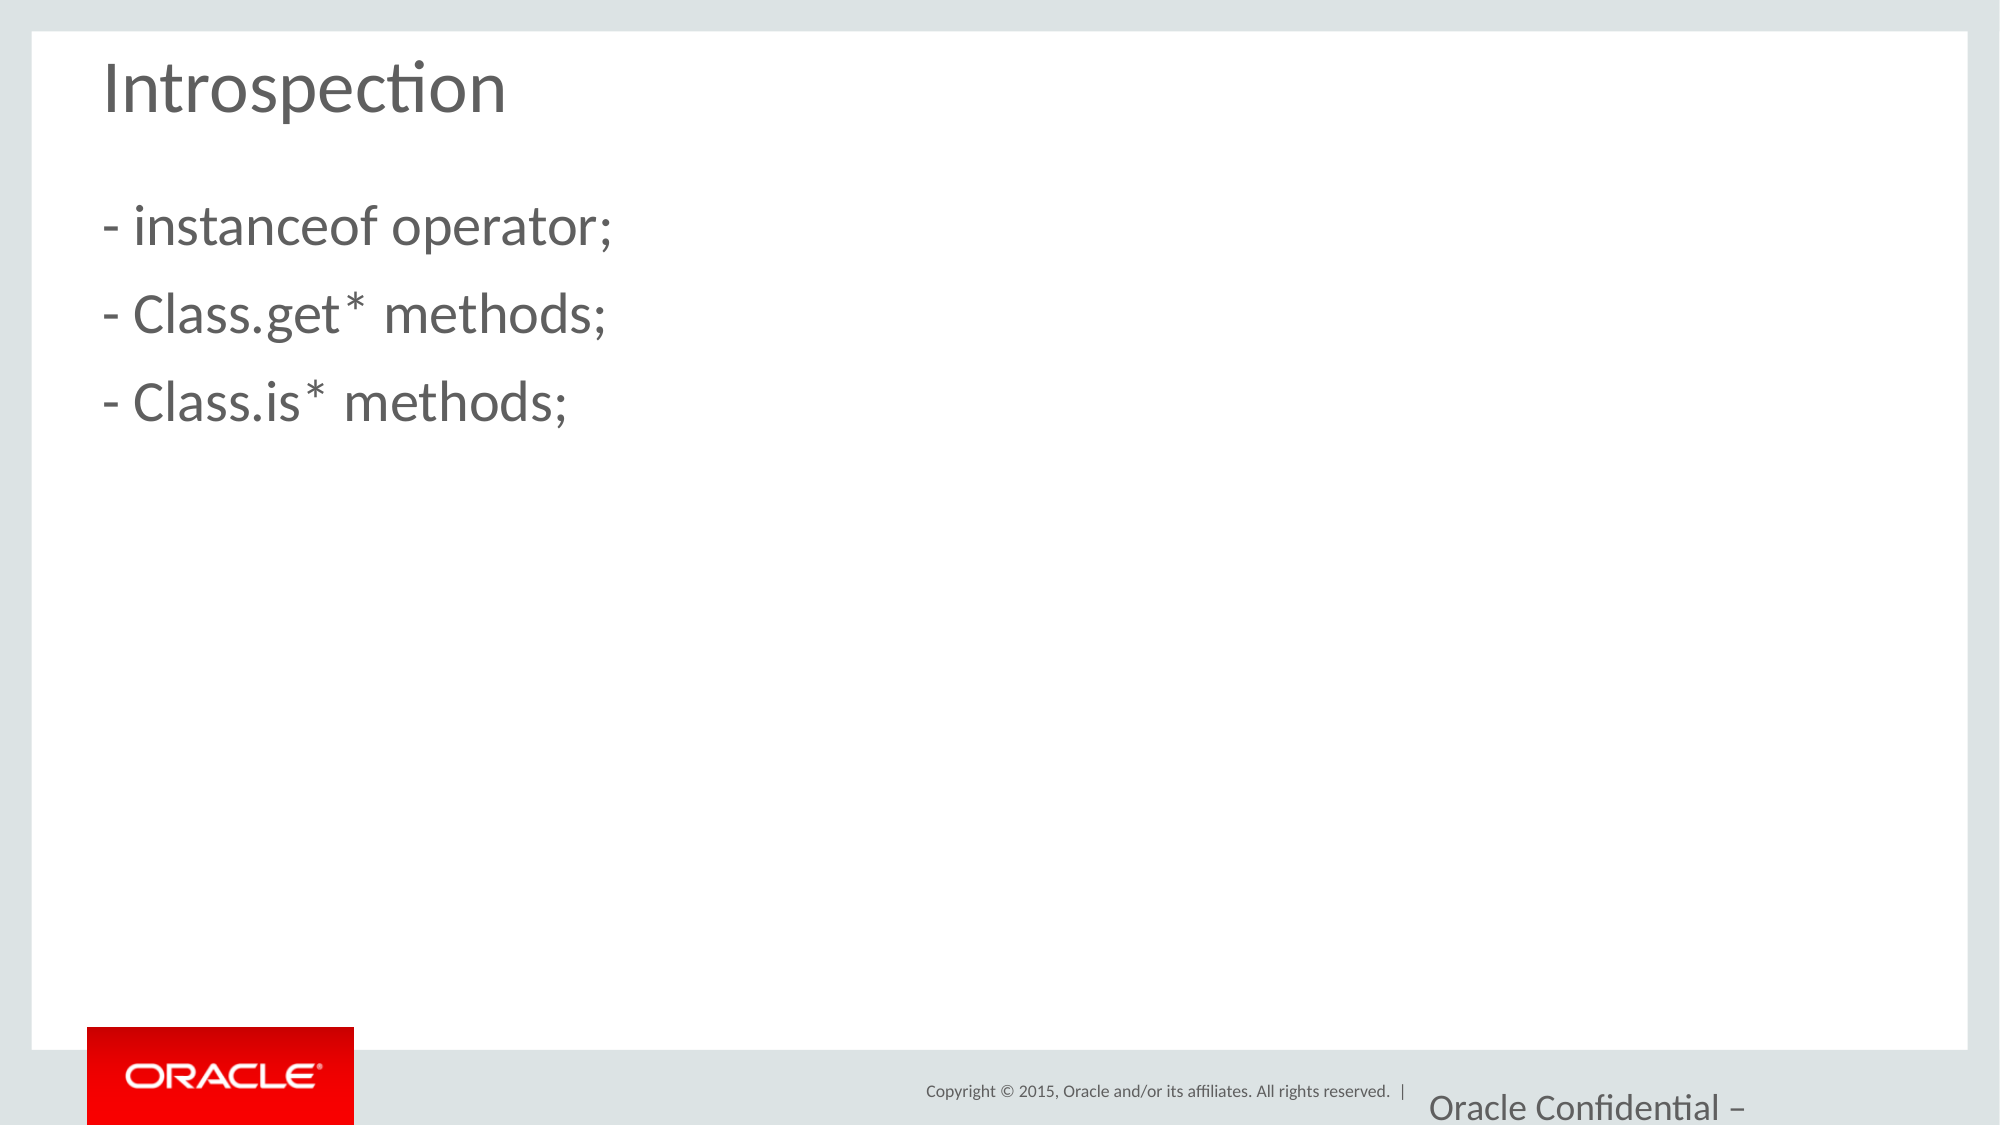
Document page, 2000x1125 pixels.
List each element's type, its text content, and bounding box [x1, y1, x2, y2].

footer Oracle Confidential – Restricted [1414, 1075, 1865, 1106]
title Introspection [87, 47, 1913, 131]
picture [87, 1027, 354, 1125]
list - instanceof operator; - Class.get* methods; - Class.is* methods; [87, 187, 1913, 913]
